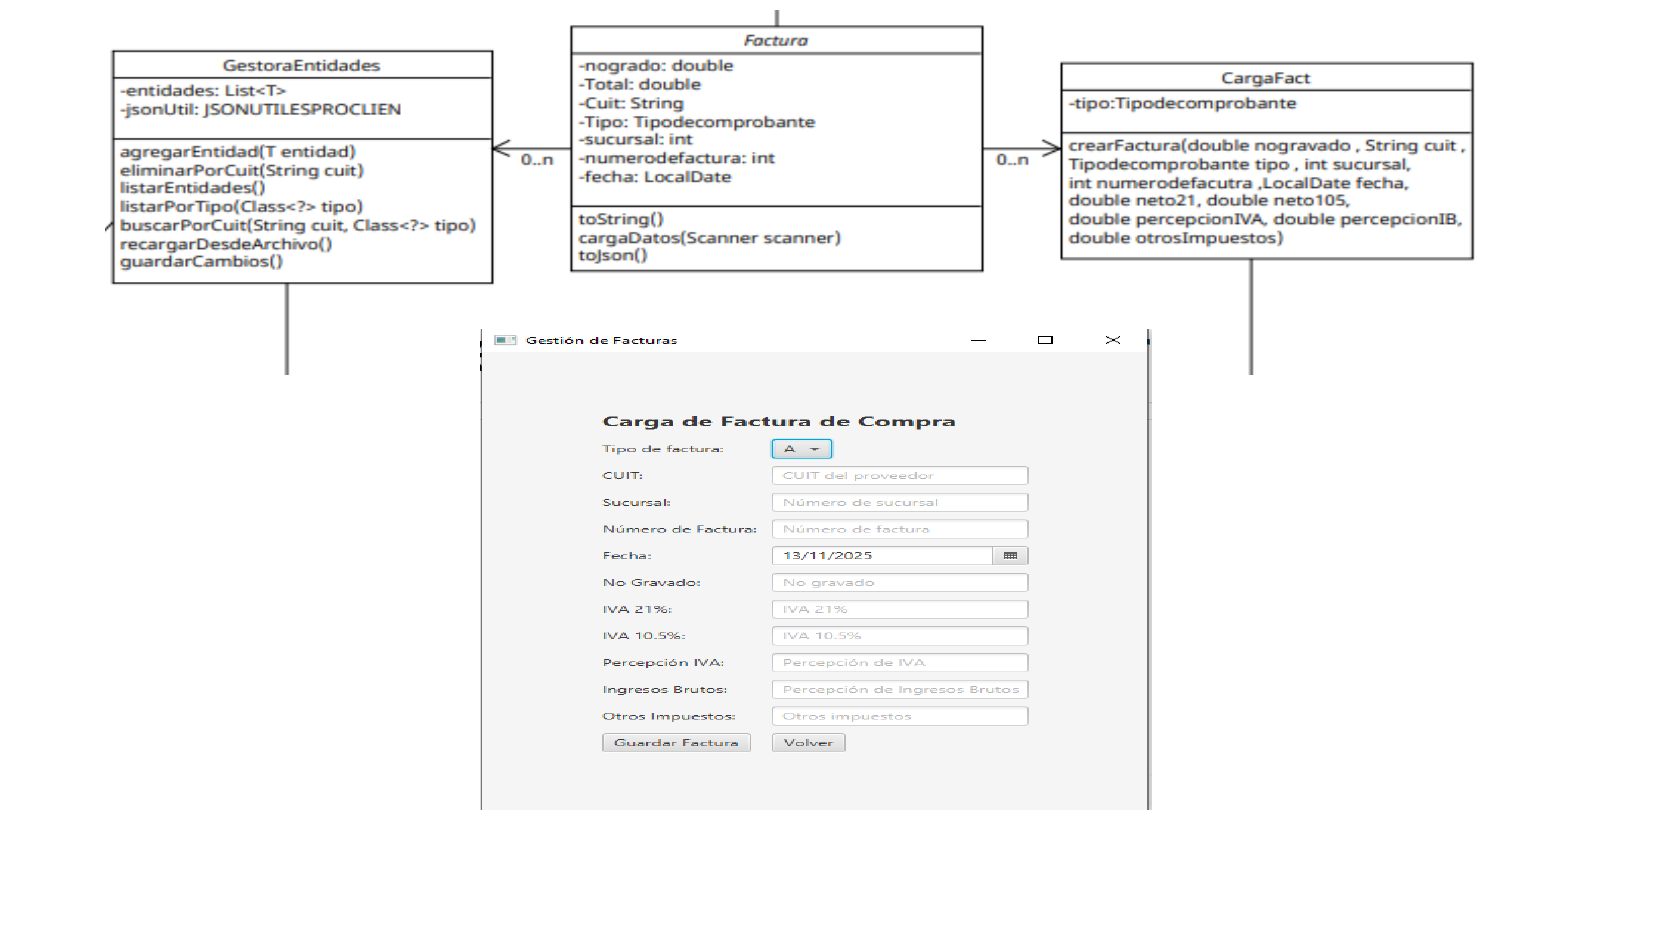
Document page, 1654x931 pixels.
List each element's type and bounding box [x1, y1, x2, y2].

picture [105, 10, 1531, 811]
